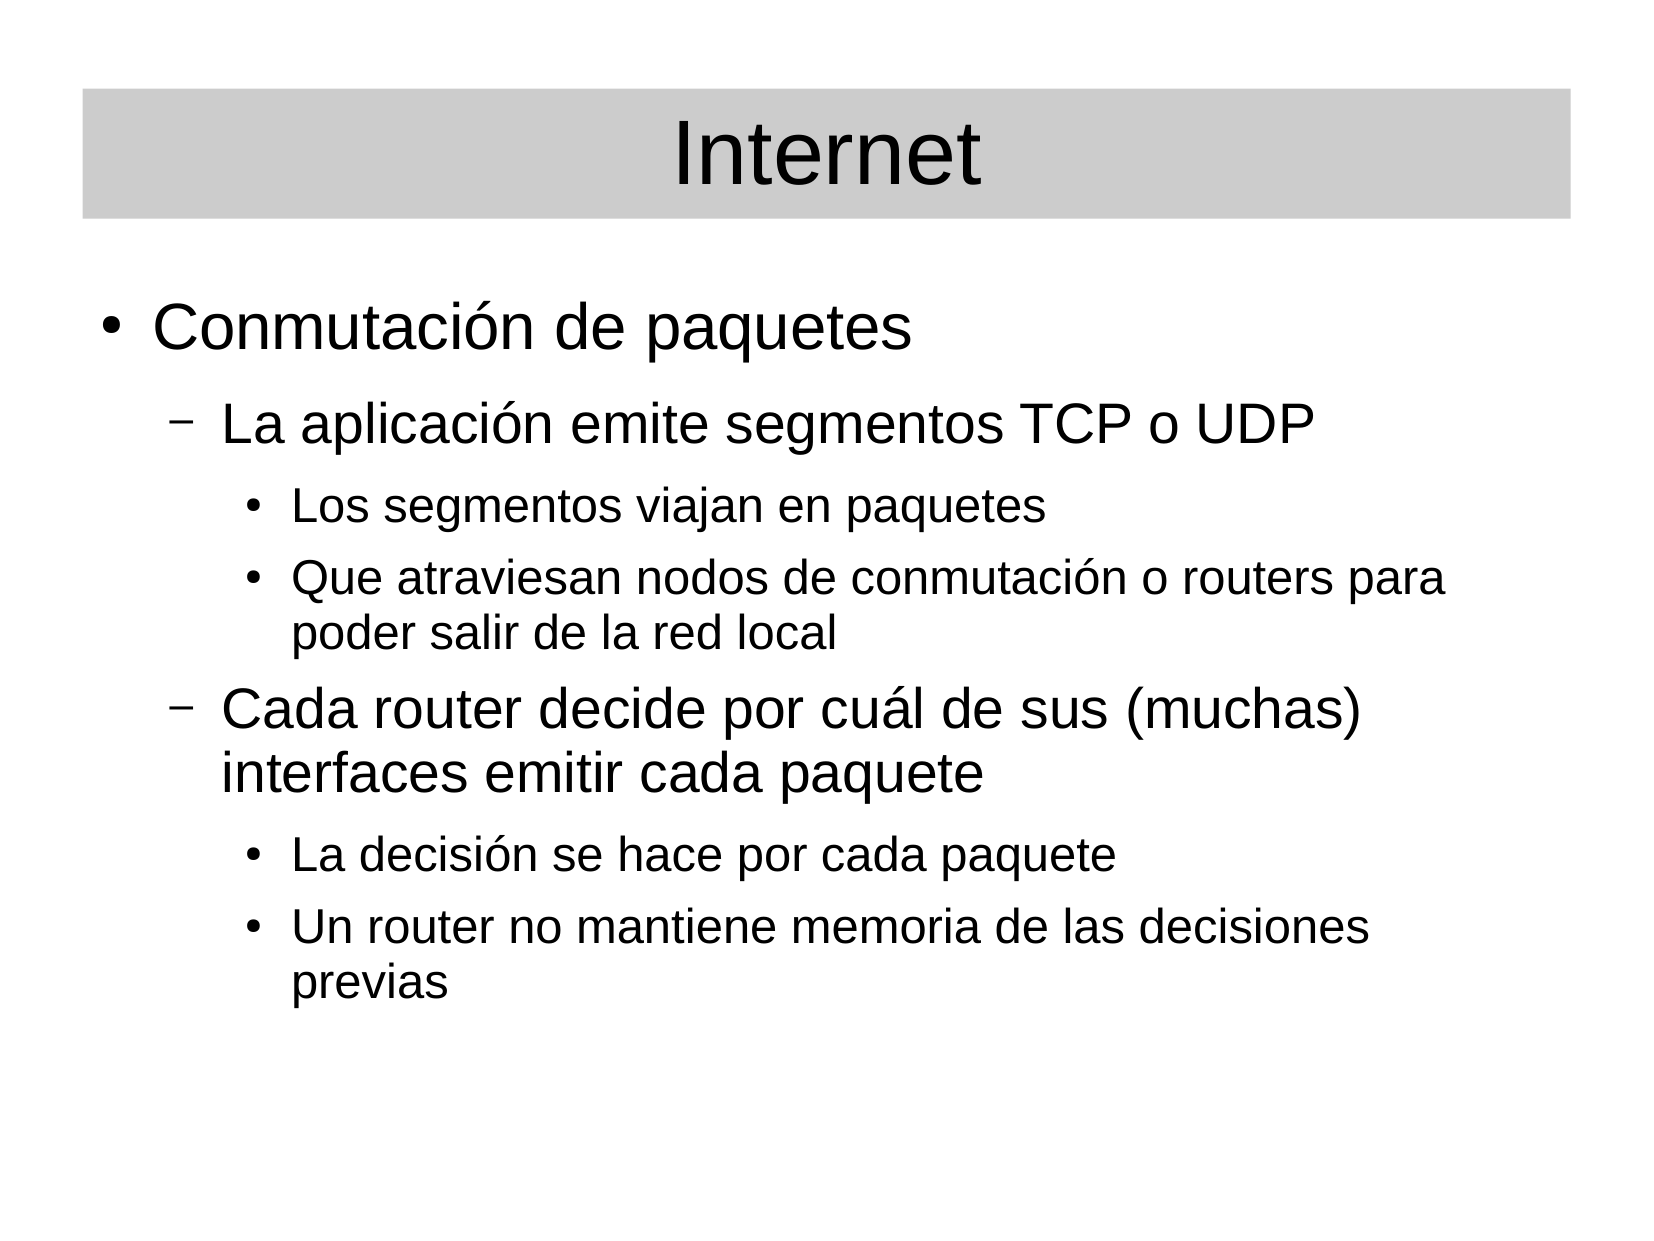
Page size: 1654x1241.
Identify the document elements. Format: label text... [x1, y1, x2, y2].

title Internet [82, 49, 1571, 257]
list Conmutación de paquetes La aplicación emite segmentos TCP o UDP Los segmentos viajan en paquetes Que atraviesan nodos de conmutación o routers para poder salir de la red local Cada router decide por cuál de sus (muchas) interfaces emitir cada paquete La decisión se hace por cada paquete Un router no mantiene memoria de las decisiones previas [82, 290, 1538, 1010]
